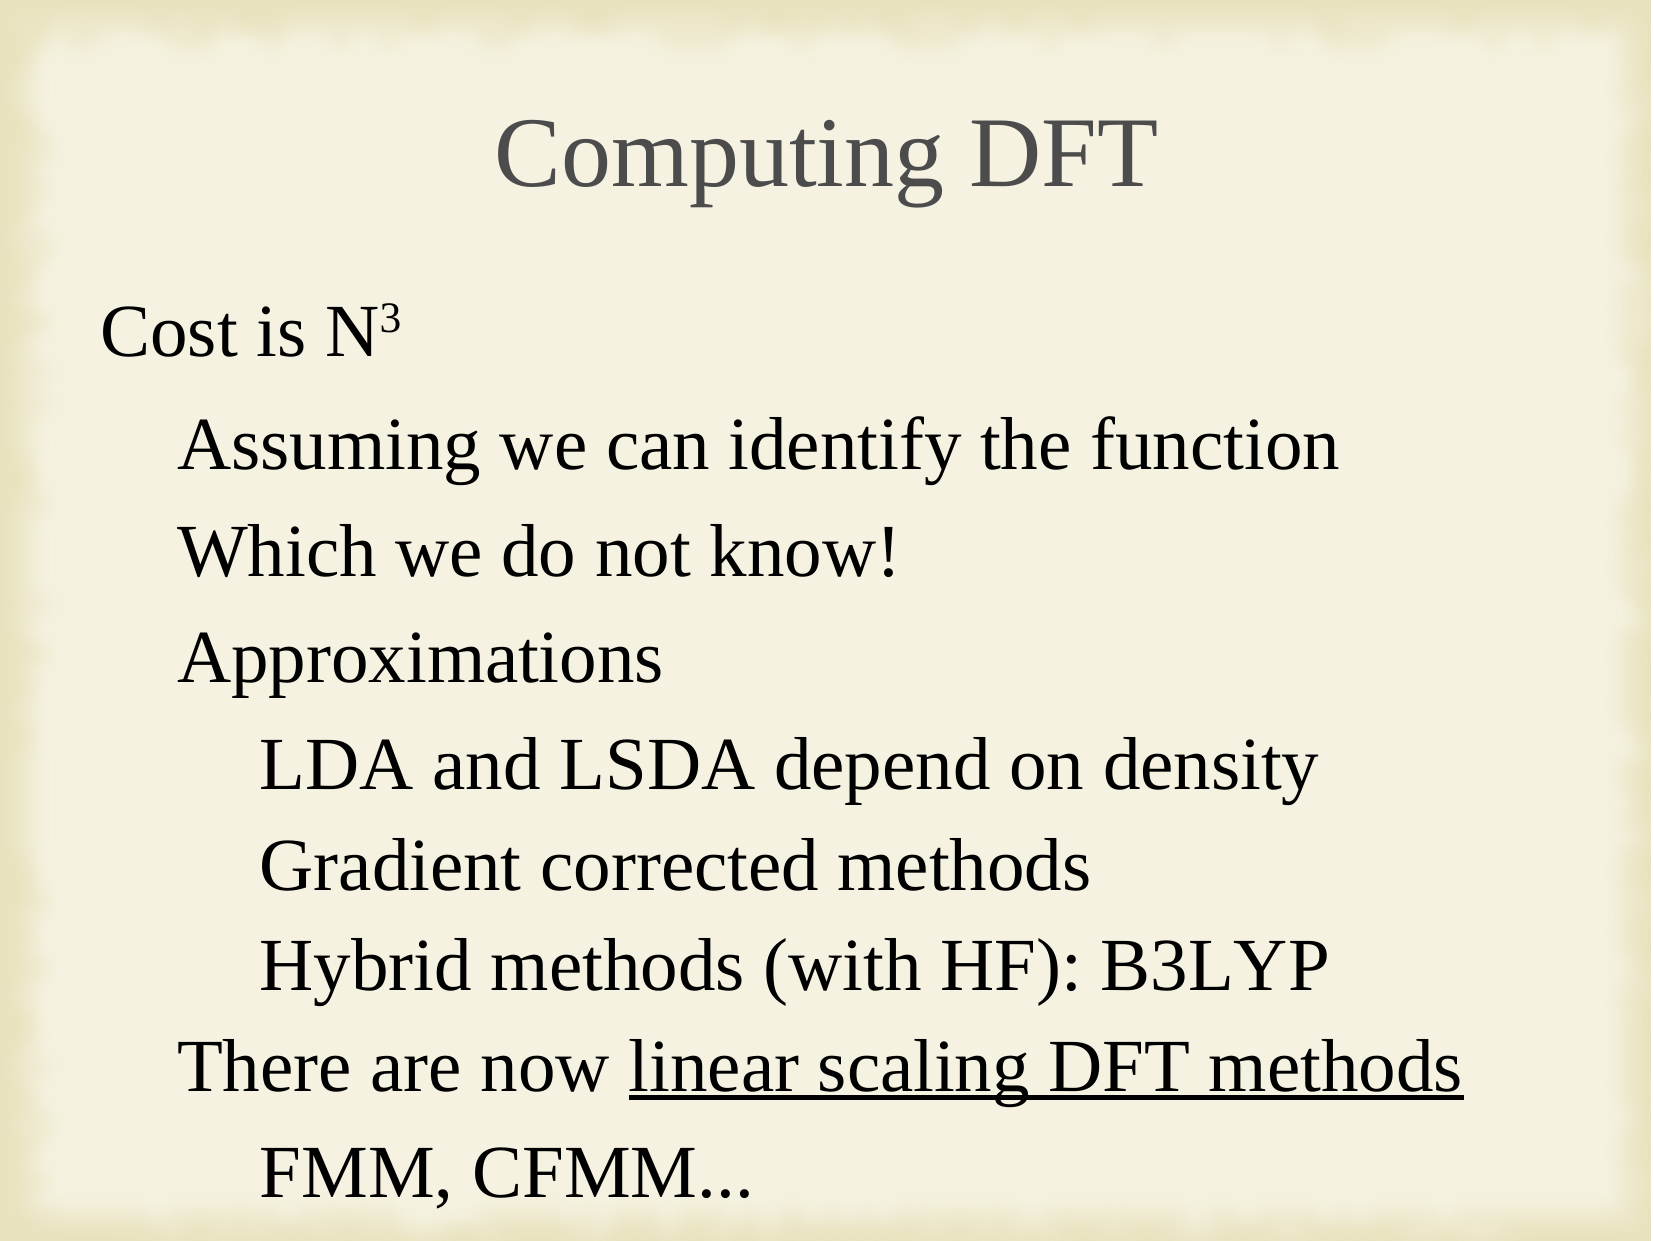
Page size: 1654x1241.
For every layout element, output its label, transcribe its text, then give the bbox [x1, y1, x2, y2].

title Computing DFT [82, 56, 1571, 250]
picture [0, 0, 1651, 1241]
list Cost is N3 Assuming we can identify the function Which we do not know! Approximations LDA and LSDA depend on density Gradient corrected methods Hybrid methods (with HF): B3LYP There are now linear scaling DFT methods FMM, CFMM... [82, 290, 1571, 1218]
